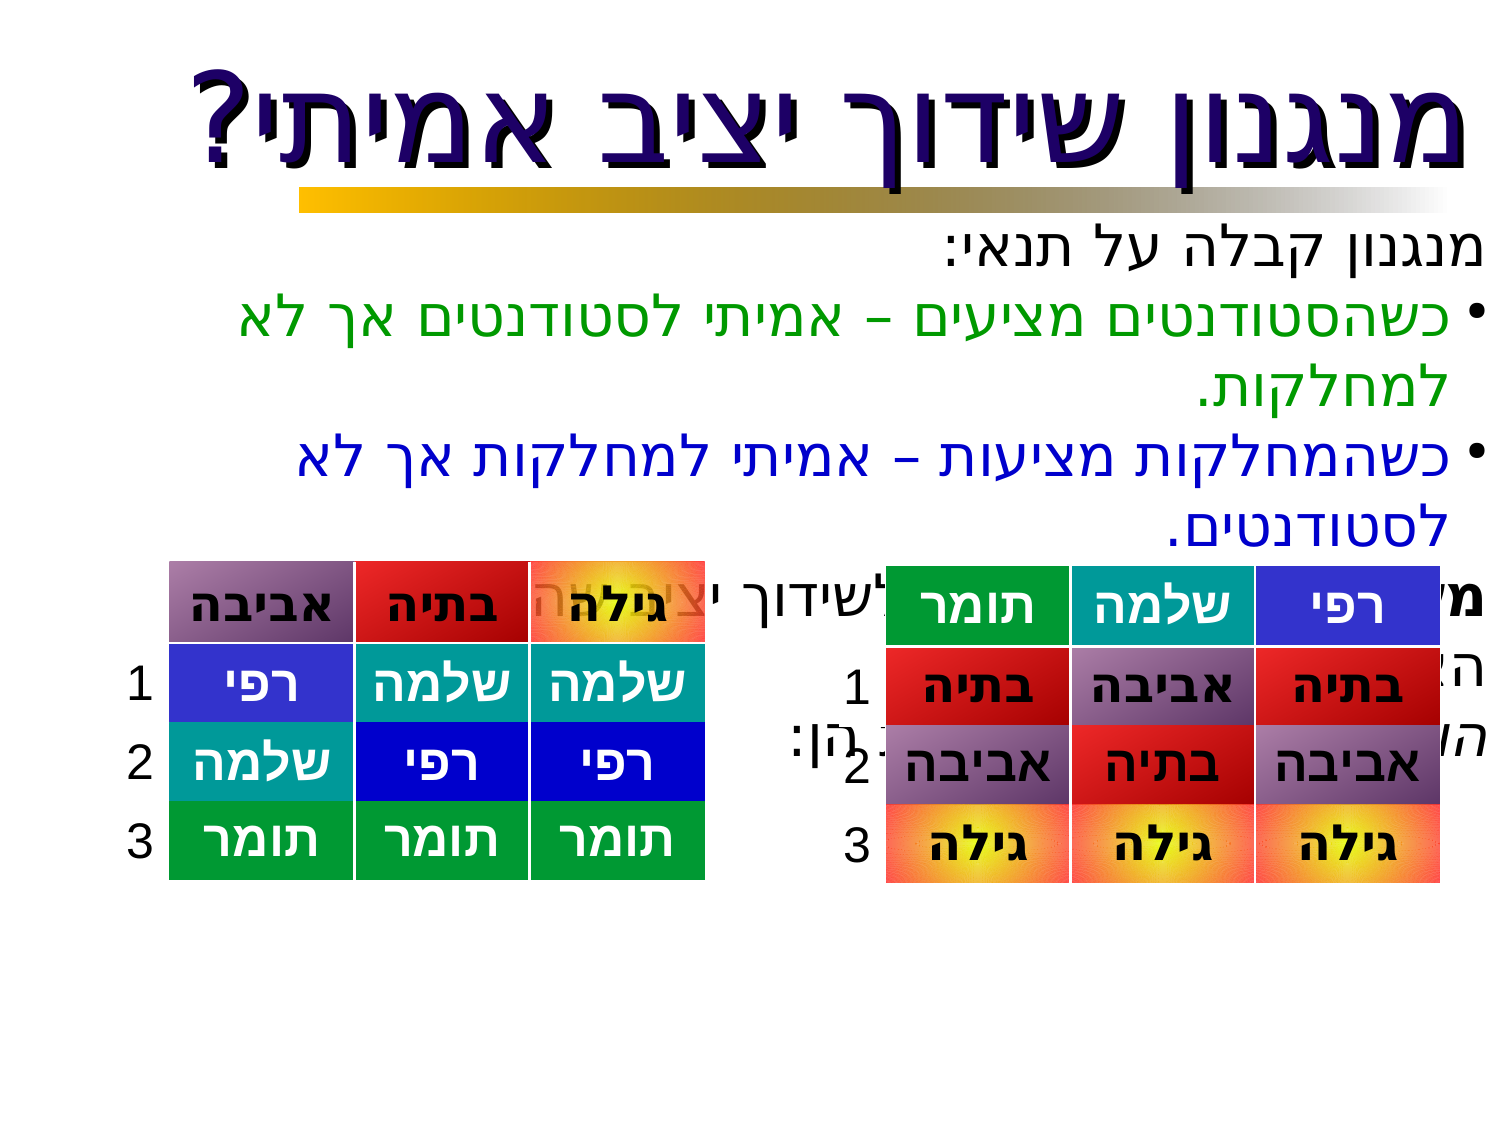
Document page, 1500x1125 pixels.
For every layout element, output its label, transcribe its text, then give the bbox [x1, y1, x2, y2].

table_cell שלמה [356, 644, 528, 722]
table_cell 1 [114, 643, 169, 720]
table_cell בתיה [1072, 725, 1254, 804]
table_cell בתיה [1256, 648, 1440, 725]
table_cell 3 [839, 806, 885, 883]
table_cell גילה [1256, 804, 1440, 883]
table_cell 1 [839, 647, 885, 724]
table_cell 2 [839, 727, 885, 803]
table_cell רפי [169, 644, 353, 722]
table_header [114, 562, 169, 643]
table_header אביבה [169, 562, 353, 642]
table_cell 3 [114, 801, 169, 880]
table_cell אביבה [1256, 725, 1440, 804]
table_cell אביבה [1072, 648, 1254, 725]
table_cell רפי [356, 722, 528, 801]
table_cell רפי [531, 722, 705, 801]
table_cell 2 [114, 723, 169, 799]
table_cell תומר [169, 801, 353, 880]
title מנגנון שידוך יציב אמיתי? [0, 37, 1486, 188]
table_cell גילה [1072, 804, 1254, 883]
table_cell תומר [356, 801, 528, 880]
table_header רפי [1256, 566, 1440, 645]
table_cell גילה [886, 804, 1069, 883]
table_cell שלמה [169, 722, 353, 801]
table_cell אביבה [886, 725, 1069, 804]
text_box מנגנון קבלה על תנאי: כשהסטודנטים מציעים – אמיתי לסטודנטים אך לא למחלקות. כשהמחלקות מציעות – אמיתי למחלקות אך לא לסטודנטים. משפט. לא קיים מנגנון לשידוך יציב שהוא אמיתי לשני הצדדים! הוכחה. נניח שההעדפות הן: בכל שידוך יציב, גילה ותומר משודכים. לכן יש 2 שידוכים יציבים. אם המנגנון בוחר ר-ב ש-א, אז אביבה יכולה להרויח מ: ר>ת>ש. אם המנגנון בוחר ר-א ש-ב, אז רפי יכול להרויח מ: ב>ג>א. [2, 200, 1500, 1125]
table_header גילה [531, 562, 705, 642]
table_header תומר [886, 566, 1069, 645]
table_header בתיה [356, 562, 528, 642]
table_header [839, 566, 885, 646]
table_cell תומר [531, 801, 705, 880]
table_cell שלמה [531, 644, 705, 722]
table_header שלמה [1072, 566, 1254, 645]
table_cell בתיה [886, 648, 1069, 725]
